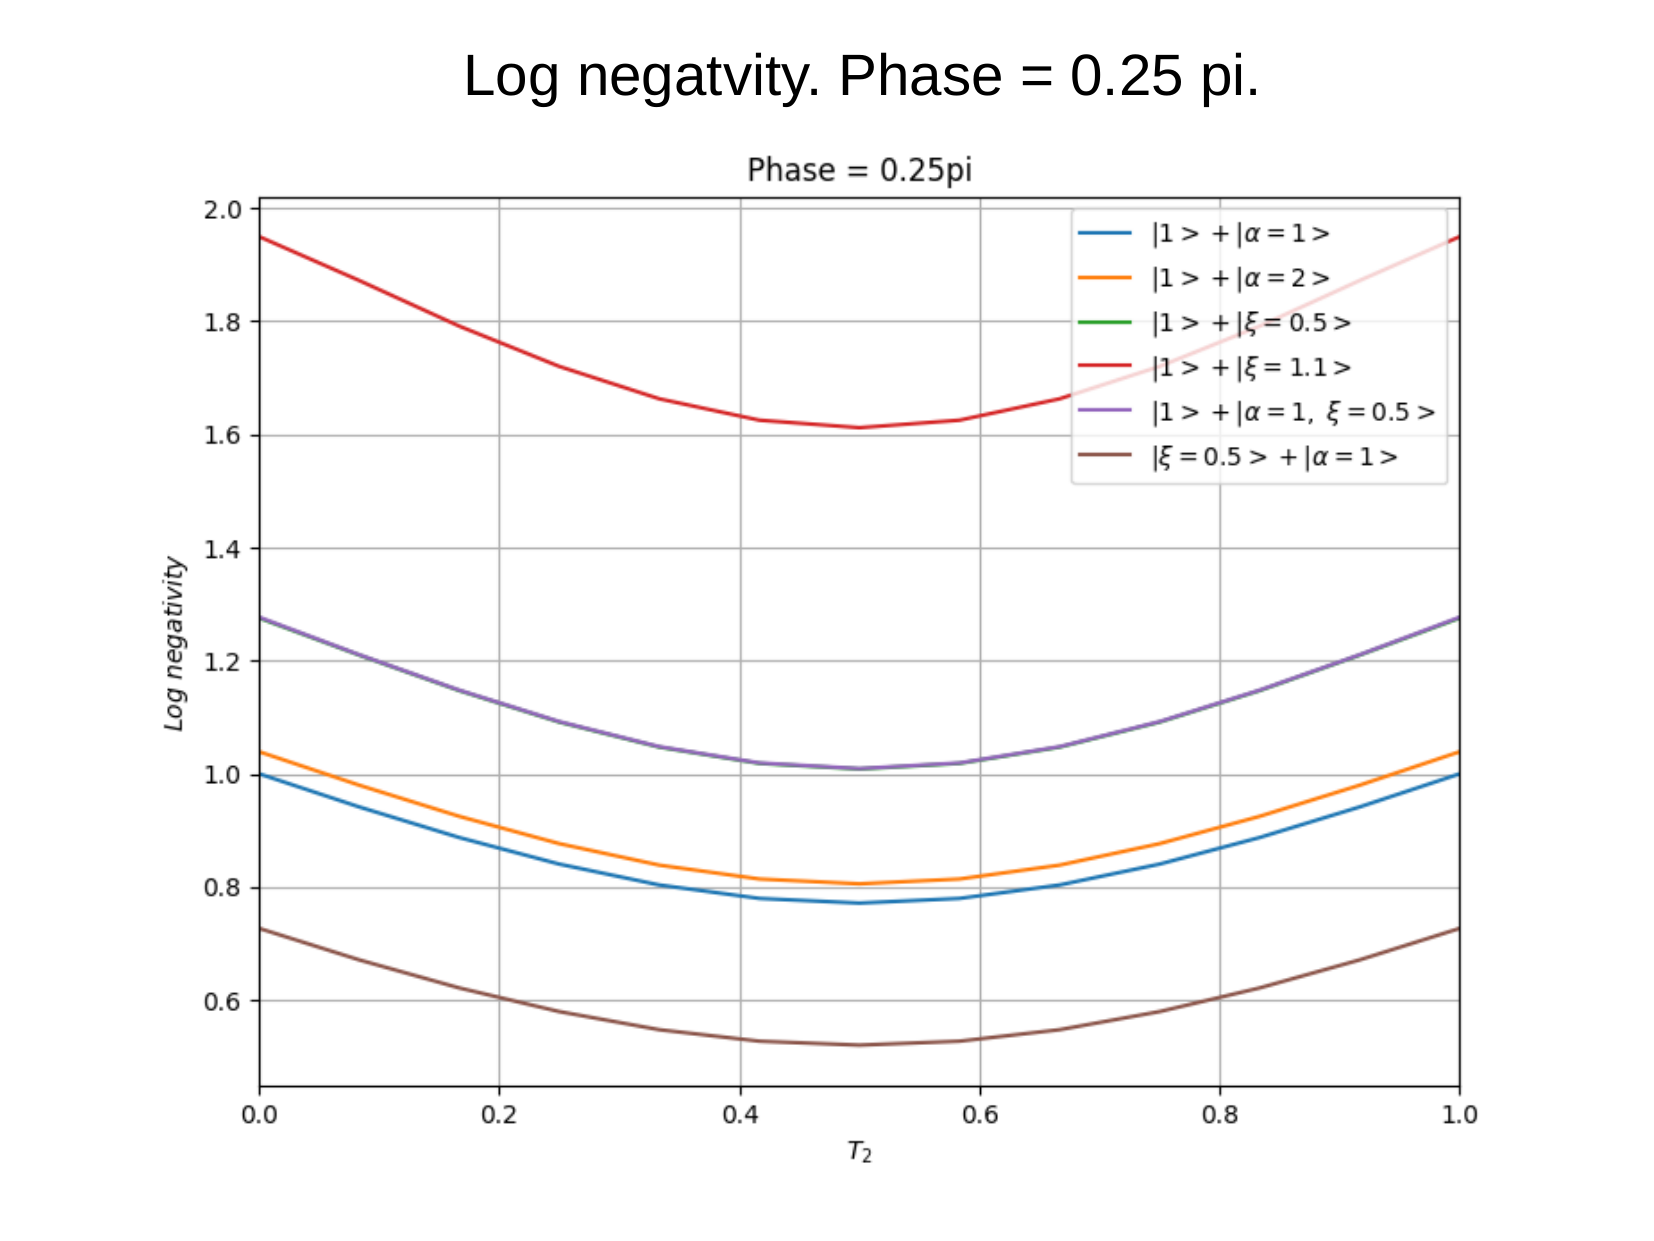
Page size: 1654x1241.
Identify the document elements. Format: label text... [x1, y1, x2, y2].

text_box Log negatvity. Phase = 0.25 pi. [448, 35, 1300, 130]
picture [134, 141, 1501, 1170]
